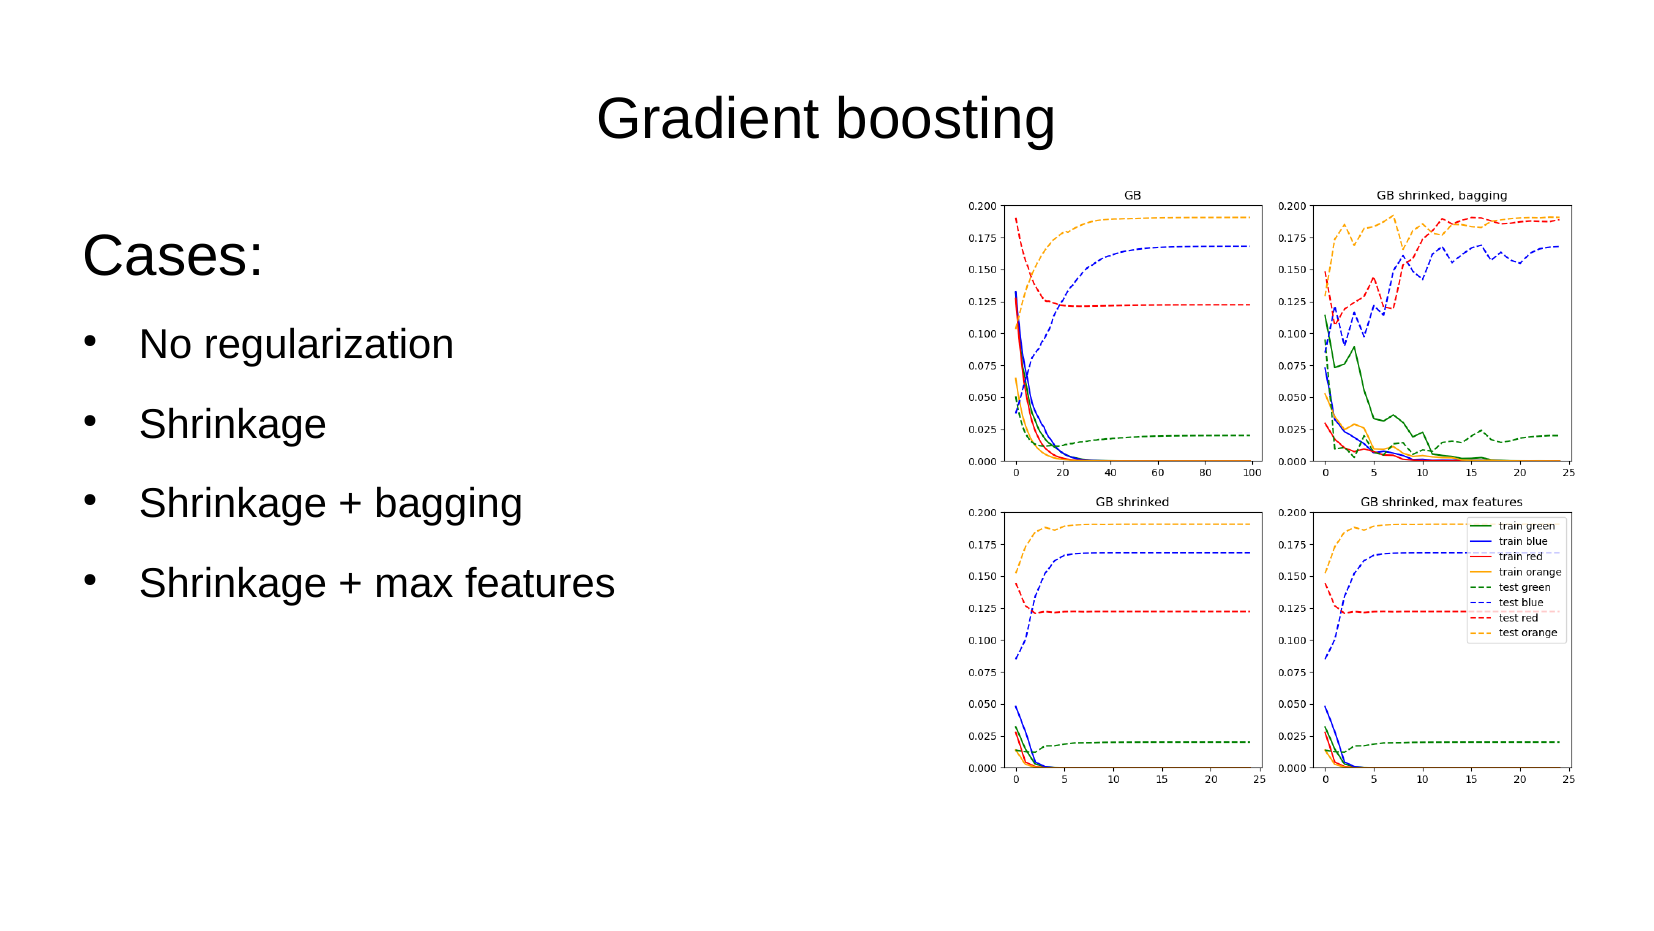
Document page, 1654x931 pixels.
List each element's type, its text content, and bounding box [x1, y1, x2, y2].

title Gradient boosting [82, 37, 1571, 193]
picture [960, 183, 1582, 792]
list Cases: No regularization Shrinkage Shrinkage + bagging Shrinkage + max features [82, 217, 1571, 758]
